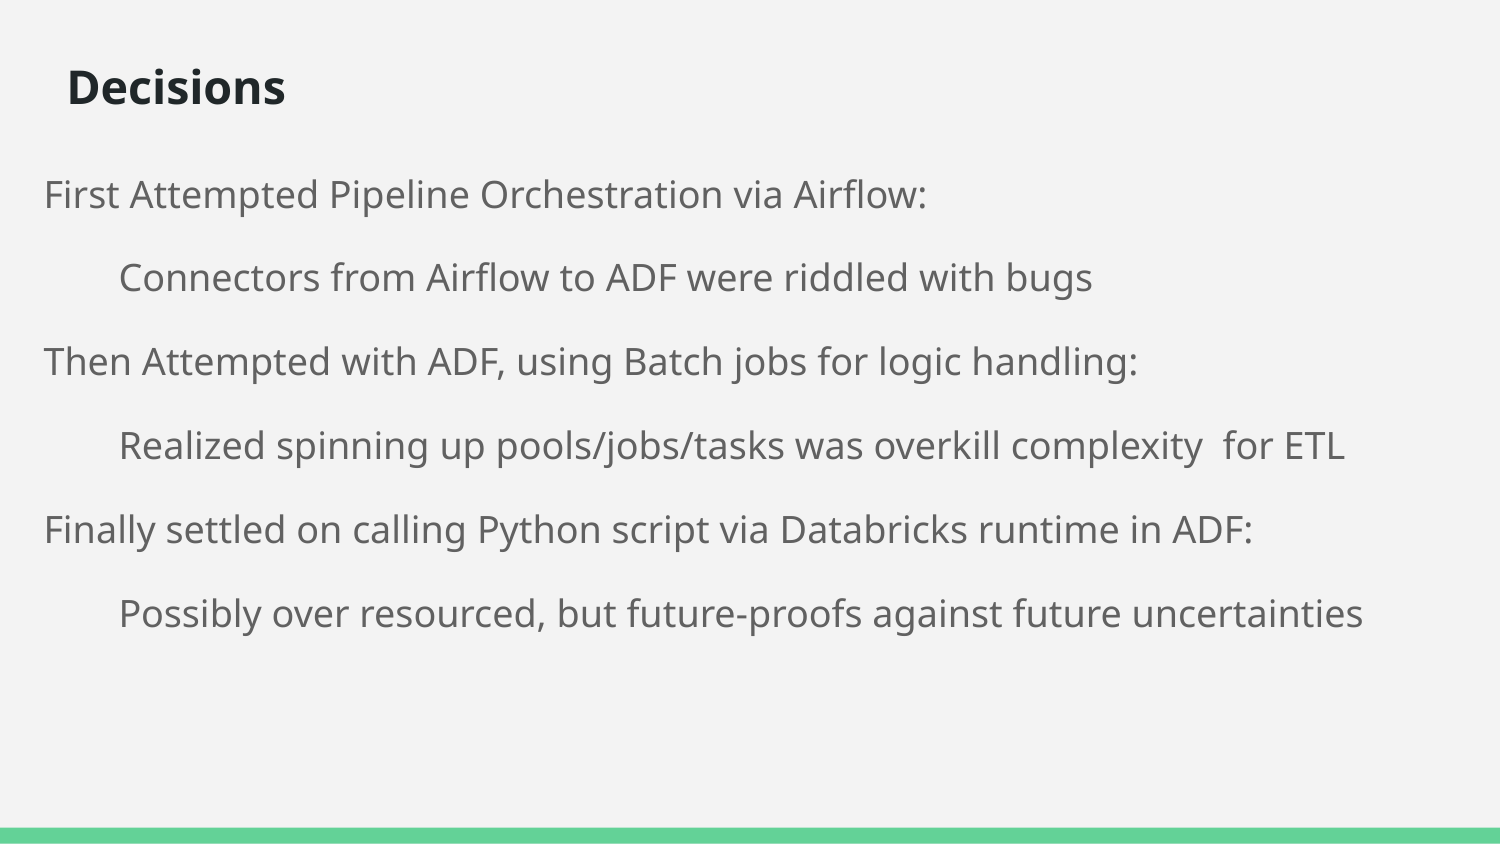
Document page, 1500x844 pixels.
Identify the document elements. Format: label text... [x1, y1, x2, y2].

text_box Decisions [51, 39, 1449, 134]
text_box First Attempted Pipeline Orchestration via Airflow: Connectors from Airflow to ADF were riddled with bugs Then Attempted with ADF, using Batch jobs for logic handling: Realized spinning up pools/jobs/tasks was overkill complexity for ETL Finally settled on calling Python script via Databricks runtime in ADF: Possibly over resourced, but future-proofs against future uncertainties [28, 145, 1439, 818]
